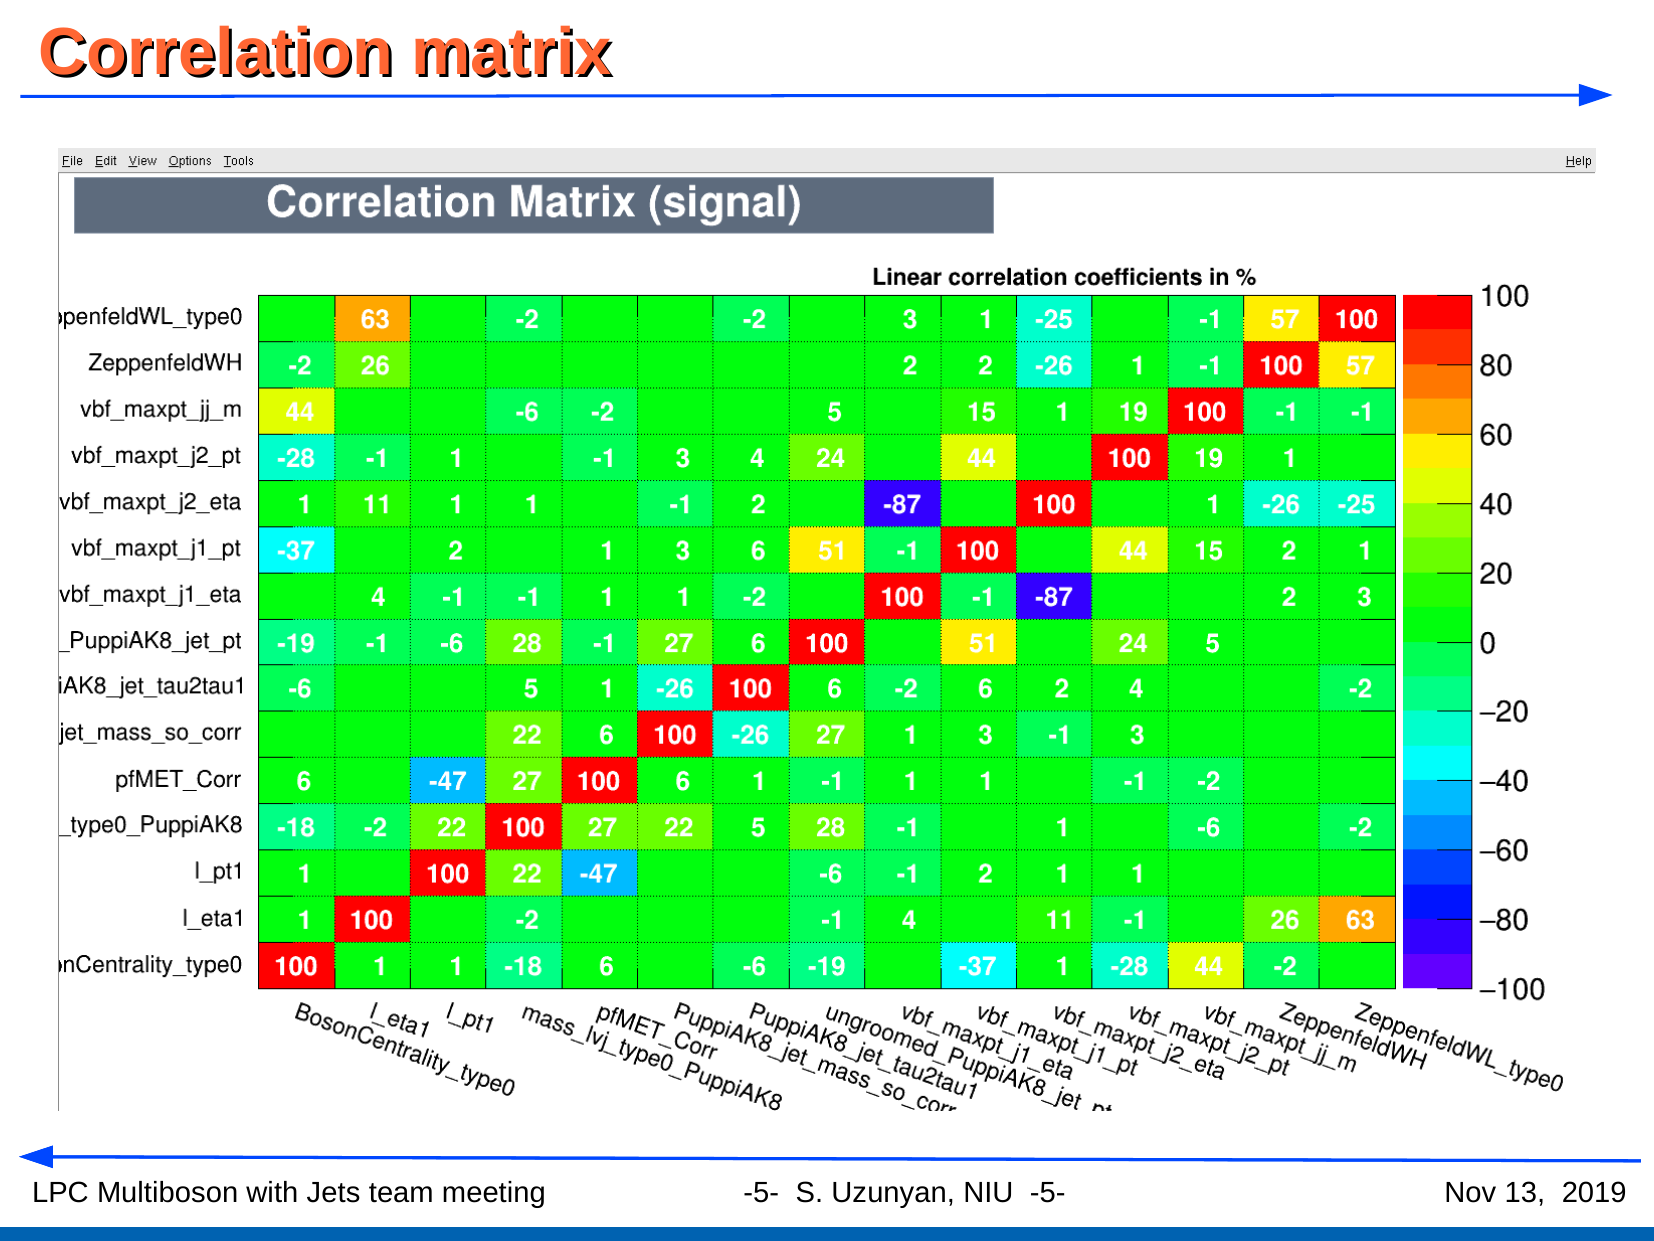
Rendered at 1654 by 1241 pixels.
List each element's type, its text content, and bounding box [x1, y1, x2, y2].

text_box Correlation matrix [4, 6, 1527, 97]
picture [58, 148, 1596, 1112]
text_box LPC Multiboson with Jets team meeting -5- S. Uzunyan, NIU -5- Nov 13, 2019 [17, 1168, 1654, 1229]
